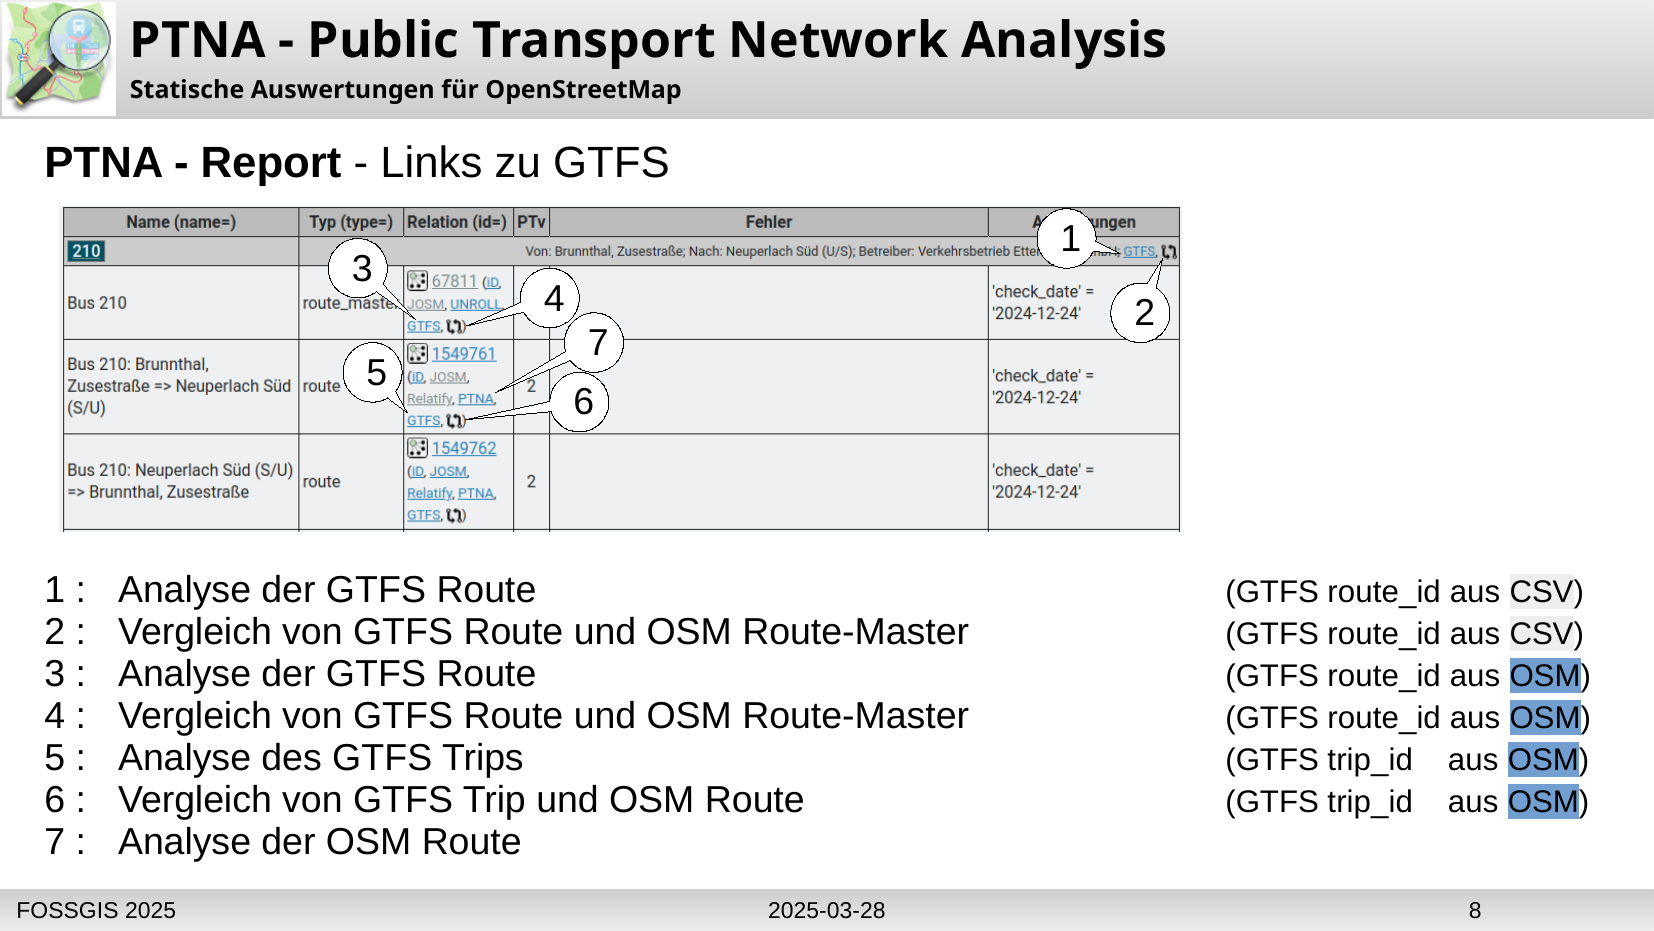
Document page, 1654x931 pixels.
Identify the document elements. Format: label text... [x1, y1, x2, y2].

text_box 4 [466, 268, 580, 328]
picture [2, 2, 115, 116]
text_box 2 [1110, 258, 1170, 343]
text_box [0, 0, 115, 119]
text_box FOSSGIS 2025 [1, 888, 203, 931]
text_box 3 [328, 238, 416, 320]
text_box 2025-03-28 [203, 889, 1453, 931]
text_box <Foliennummer> [1453, 888, 1654, 931]
text_box 5 [343, 342, 408, 413]
text_box 6 [465, 372, 609, 432]
text_box PTNA - Public Transport Network Analysis [115, 0, 1653, 59]
text_box 1 : Analyse der GTFS Route (GTFS route_id aus CSV) 2 : Vergleich von GTFS Route und OSM Route-Master (GTFS route_id aus CSV) 3 : Analyse der GTFS Route (GTFS route_id aus OSM) 4 : Vergleich von GTFS Route und OSM Route-Master (GTFS route_id aus OSM) 5 : Analyse des GTFS Trips (GTFS trip_id aus OSM) 6 : Vergleich von GTFS Trip und OSM Route (GTFS trip_id aus OSM) 7 : Analyse der OSM Route [29, 561, 1625, 870]
picture [59, 206, 1182, 532]
text_box Statische Auswertungen für OpenStreetMap [115, 59, 1653, 119]
text_box PTNA - Report - Links zu GTFS [29, 106, 916, 219]
text_box 1 [1037, 208, 1121, 269]
text_box 7 [495, 312, 624, 393]
